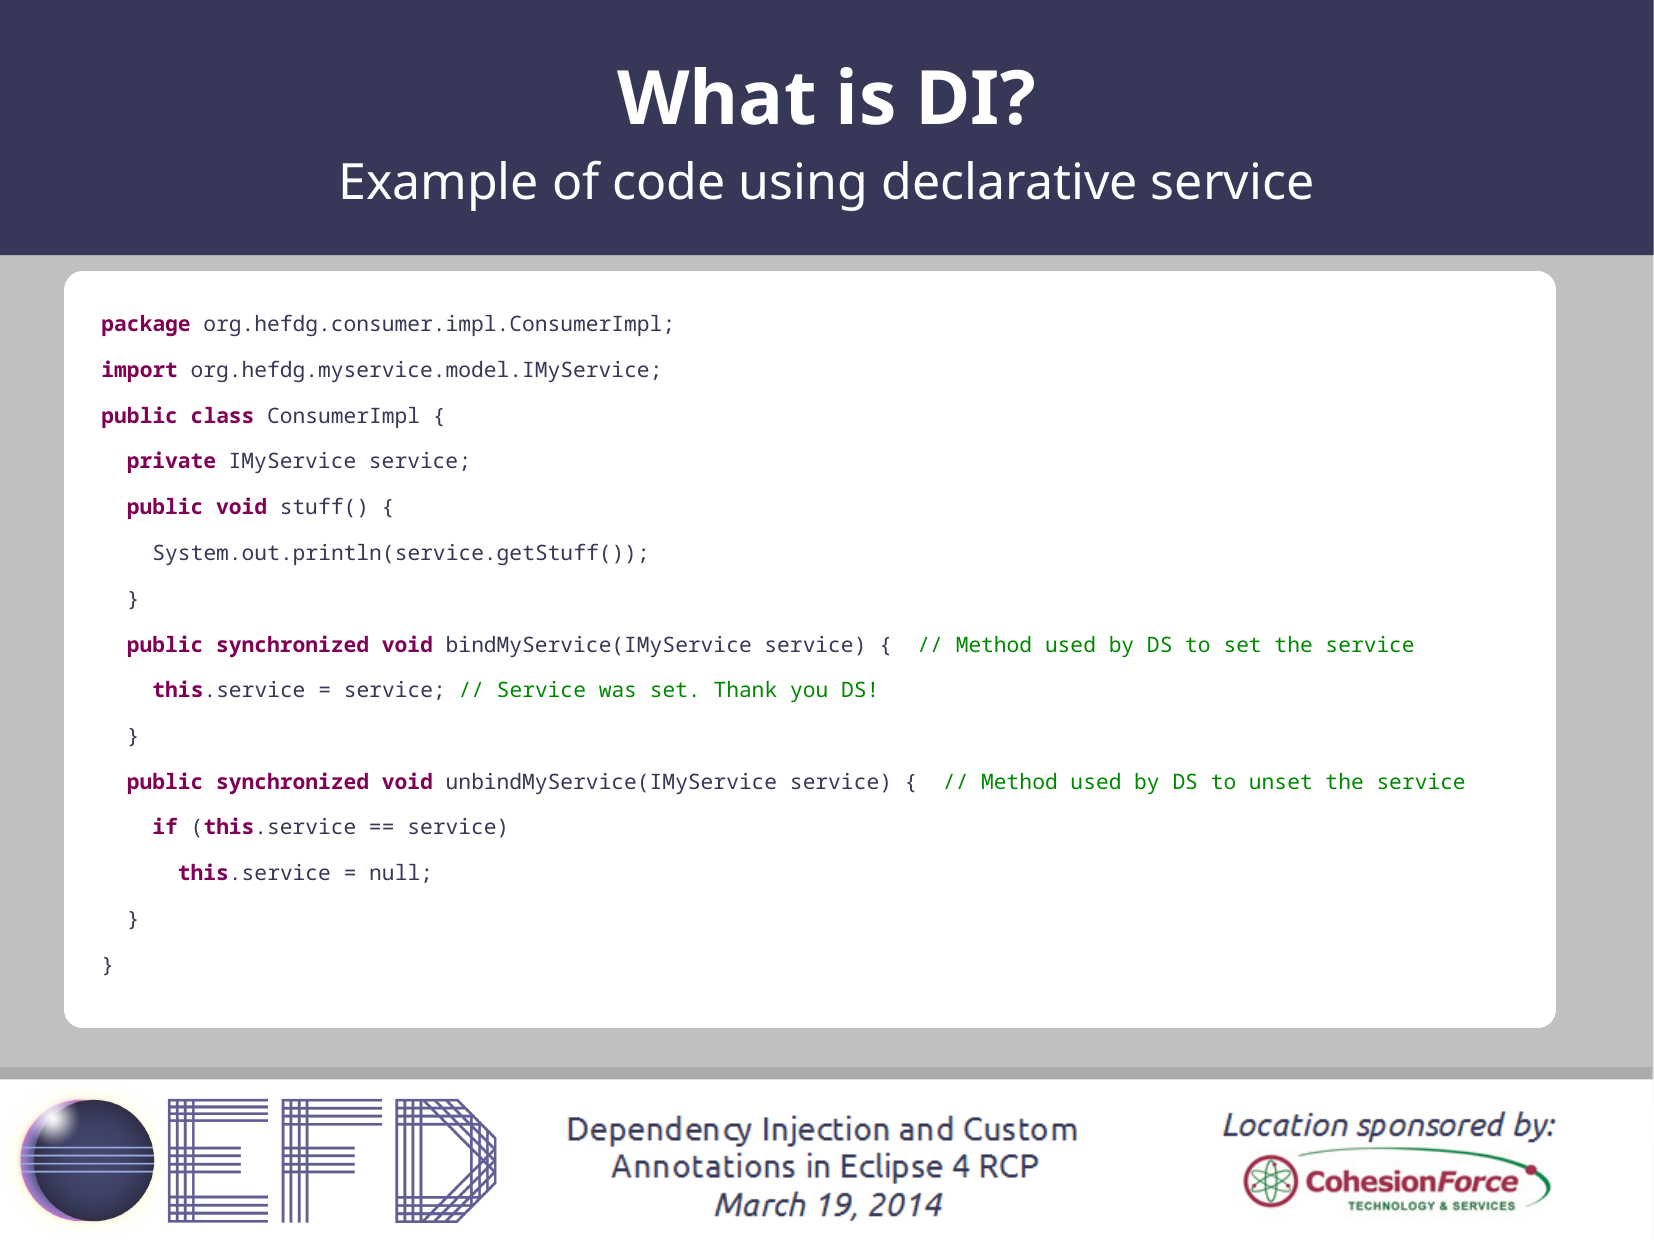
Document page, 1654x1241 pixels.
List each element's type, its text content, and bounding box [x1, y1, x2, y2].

picture [549, 1082, 1105, 1241]
title What is DI? Example of code using declarative service [82, 25, 1571, 233]
list package org.hefdg.consumer.impl.ConsumerImpl; import org.hefdg.myservice.model.IMyService; public class ConsumerImpl { private IMyService service; public void stuff() { System.out.println(service.getStuff()); } public synchronized void bindMyService(IMyService service) { // Method used by DS to set the service this.service = service; // Service was set. Thank you DS! } public synchronized void unbindMyService(IMyService service) { // Method used by DS to unset the service if (this.service == service) this.service = null; } } [82, 290, 1538, 1010]
picture [1110, 1104, 1654, 1241]
picture [0, 1079, 497, 1241]
